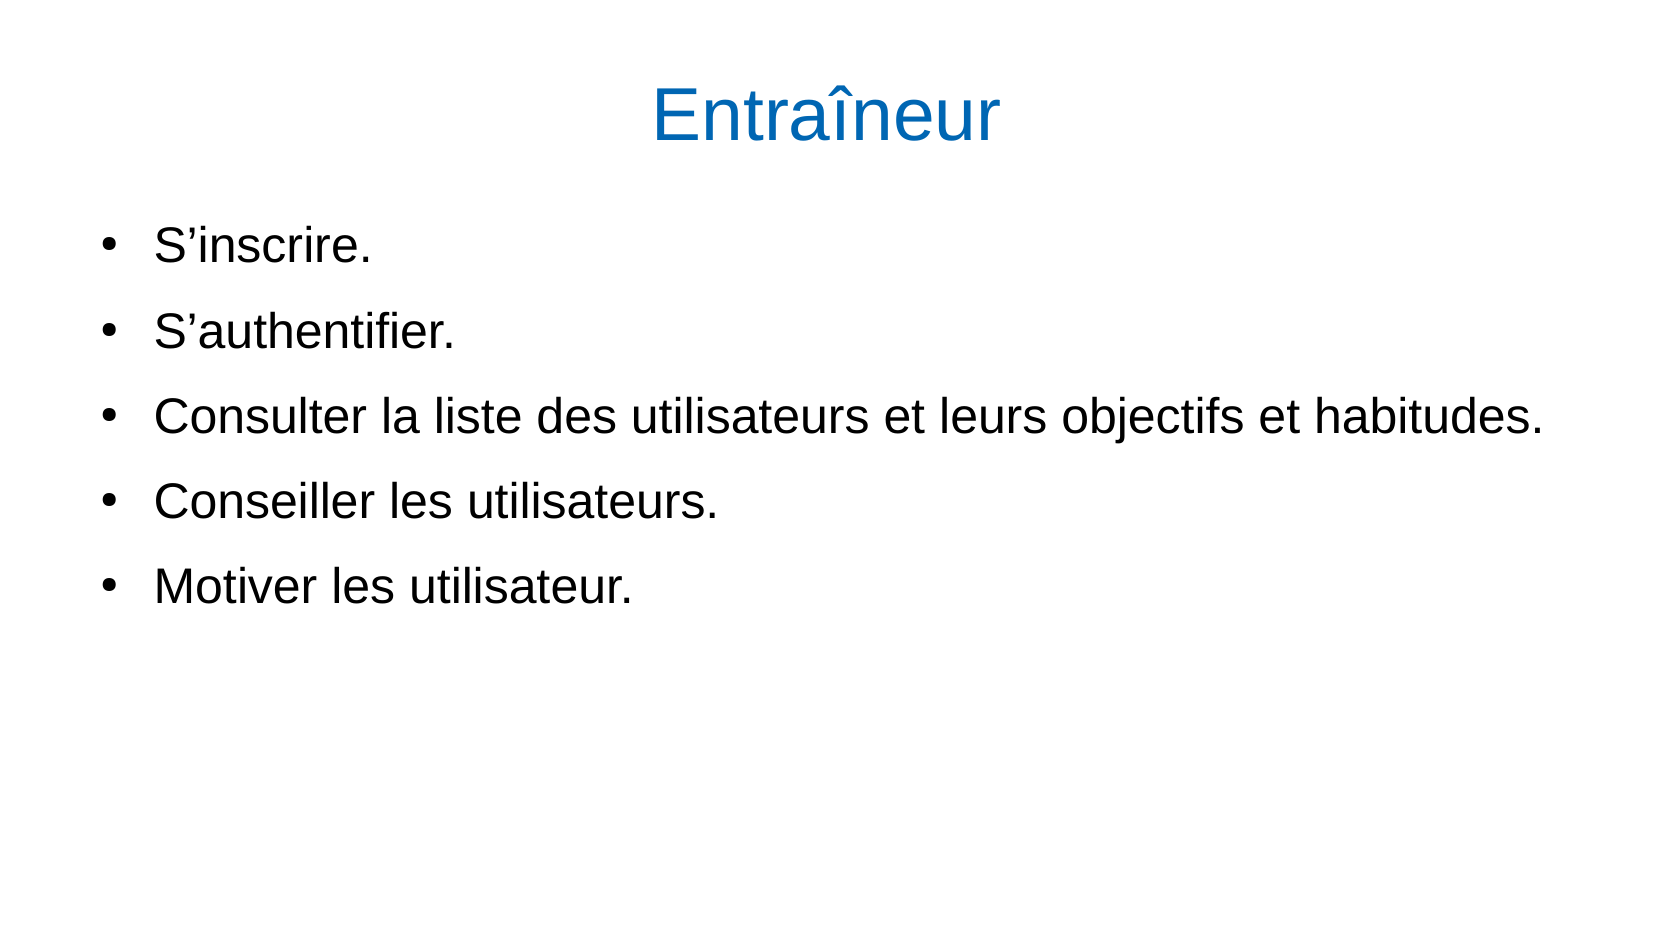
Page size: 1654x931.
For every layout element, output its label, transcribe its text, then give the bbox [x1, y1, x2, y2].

title Entraîneur [82, 37, 1571, 193]
list S’inscrire. S’authentifier. Consulter la liste des utilisateurs et leurs objectifs et habitudes. Conseiller les utilisateurs. Motiver les utilisateur. [82, 217, 1571, 758]
